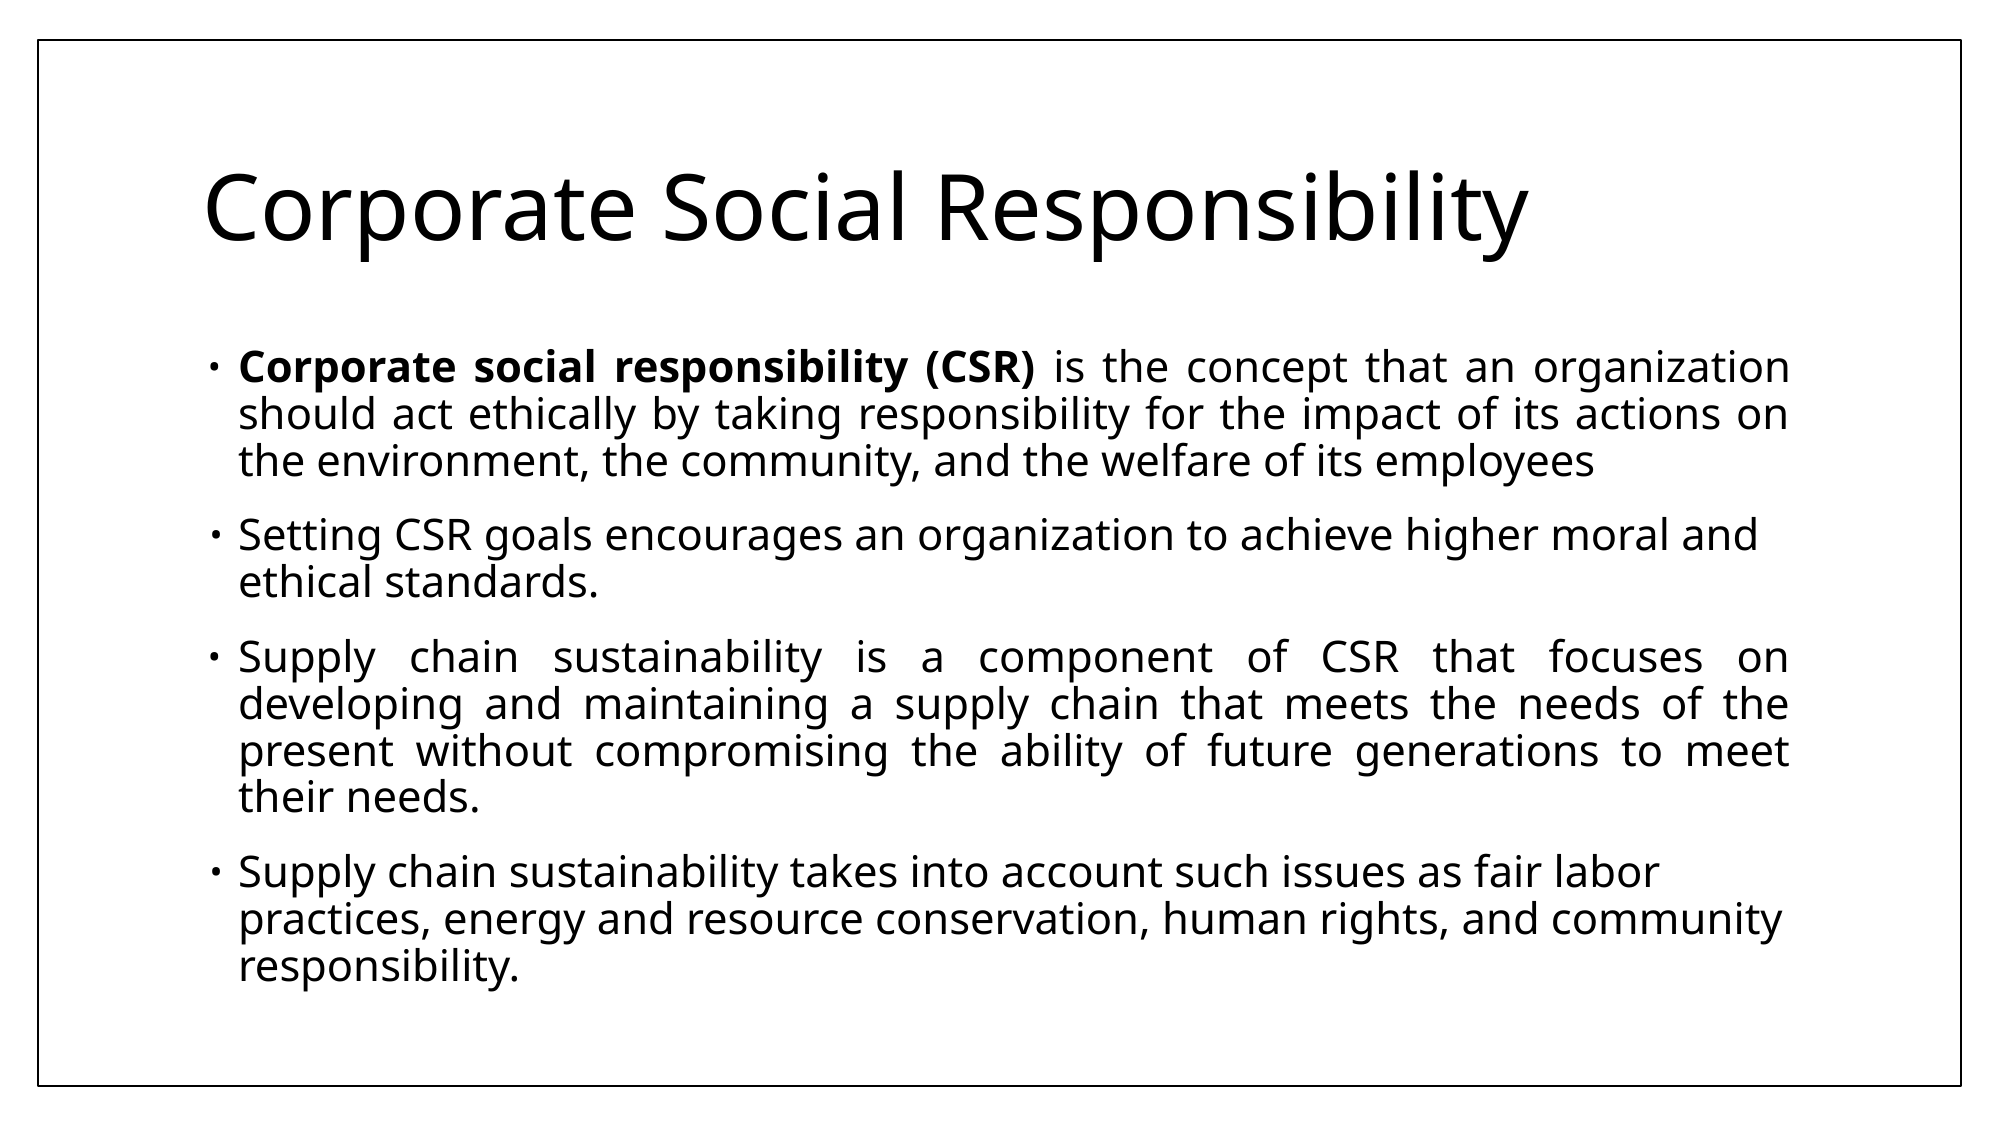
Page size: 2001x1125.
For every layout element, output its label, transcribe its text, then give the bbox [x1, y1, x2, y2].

list Corporate social responsibility (CSR) is the concept that an organization should act ethically by taking responsibility for the impact of its actions on the environment, the community, and the welfare of its employees Setting CSR goals encourages an organization to achieve higher moral and ethical standards. Supply chain sustainability is a component of CSR that focuses on developing and maintaining a supply chain that meets the needs of the present without compromising the ability of future generations to meet their needs. Supply chain sustainability takes into account such issues as fair labor practices, energy and resource conservation, human rights, and community responsibility. [187, 337, 1808, 1000]
title Corporate Social Responsibility [187, 99, 1808, 323]
